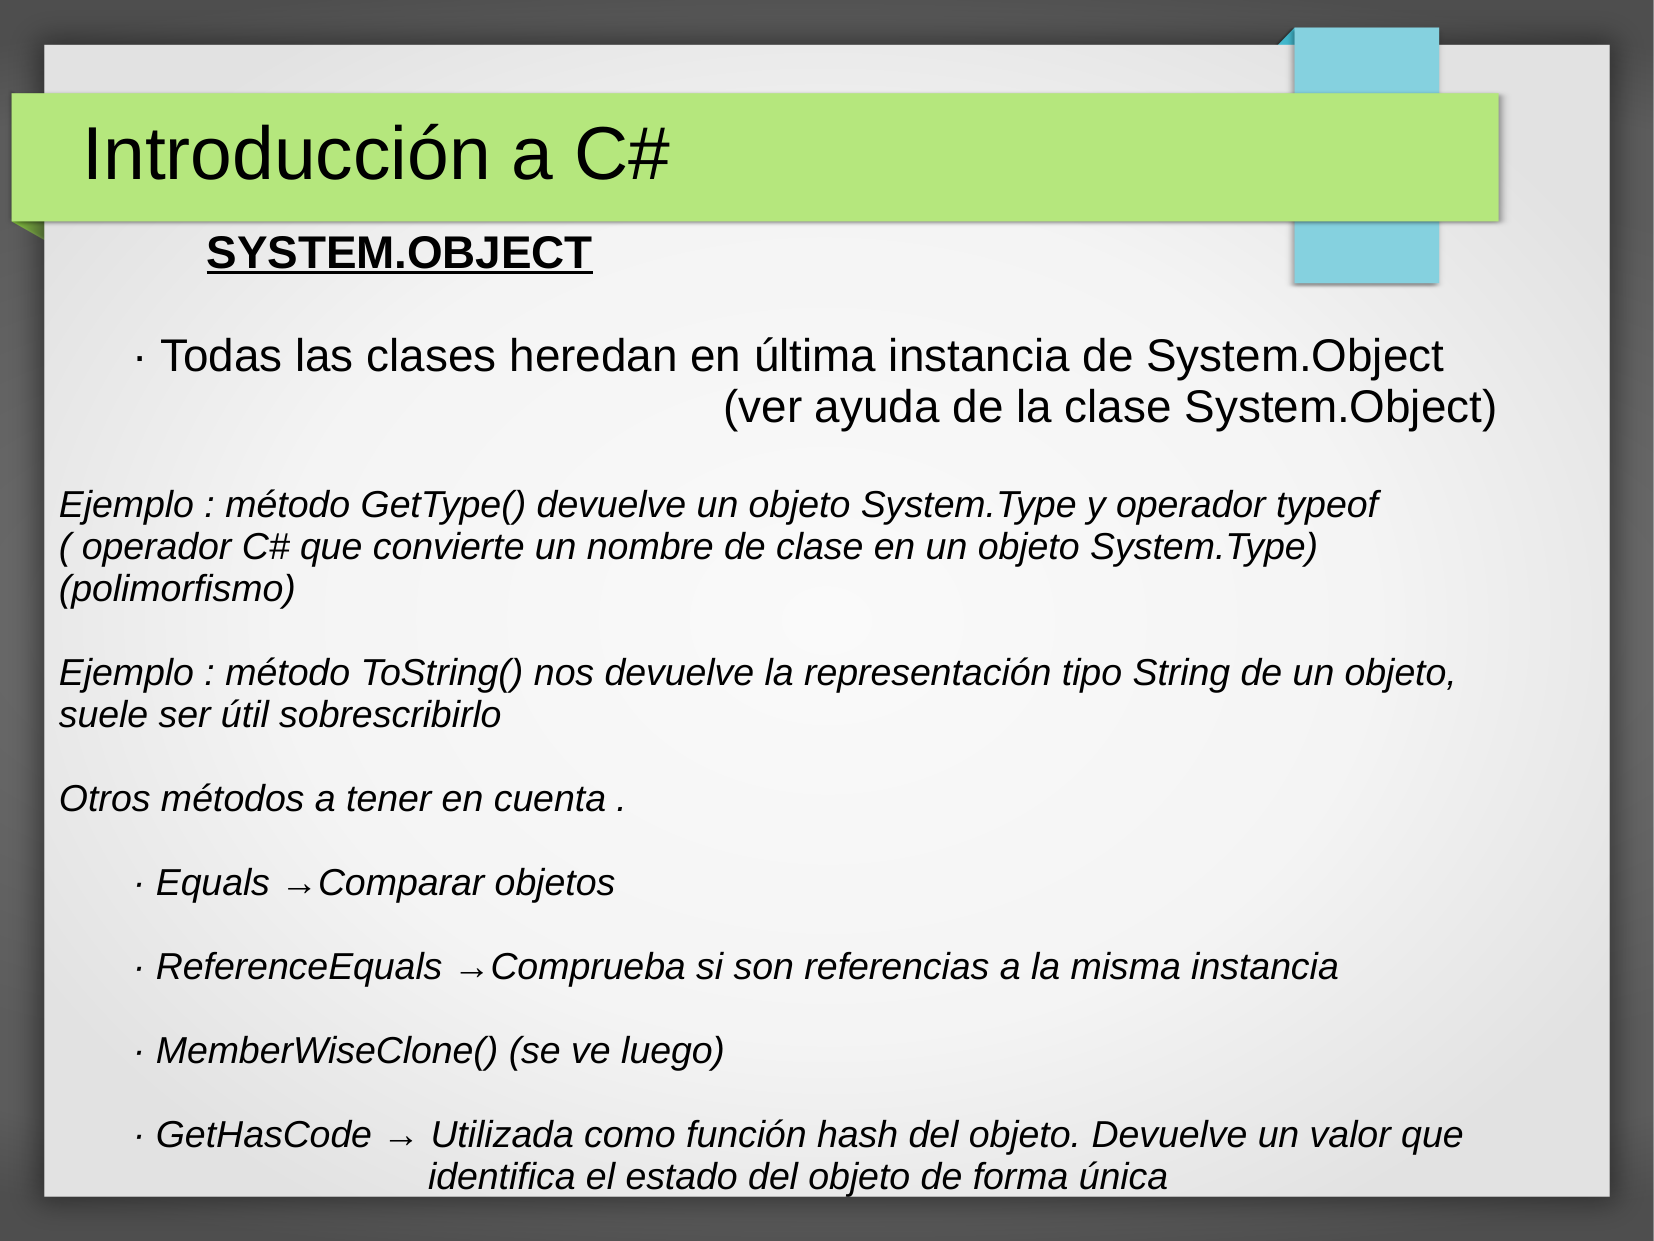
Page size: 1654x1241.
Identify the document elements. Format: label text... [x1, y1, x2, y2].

text_box SYSTEM.OBJECT · Todas las clases heredan en última instancia de System.Object (ver ayuda de la clase System.Object) Ejemplo : método GetType() devuelve un objeto System.Type y operador typeof ( operador C# que convierte un nombre de clase en un objeto System.Type) (polimorfismo) Ejemplo : método ToString() nos devuelve la representación tipo String de un objeto, suele ser útil sobrescribirlo Otros métodos a tener en cuenta . · Equals →Comparar objetos · ReferenceEquals →Comprueba si son referencias a la misma instancia · MemberWiseClone() (se ve luego) · GetHasCode → Utilizada como función hash del objeto. Devuelve un valor que identifica el estado del objeto de forma única [59, 227, 1548, 1198]
title Introducción a C# [82, 94, 1264, 213]
picture [0, 0, 1654, 1241]
